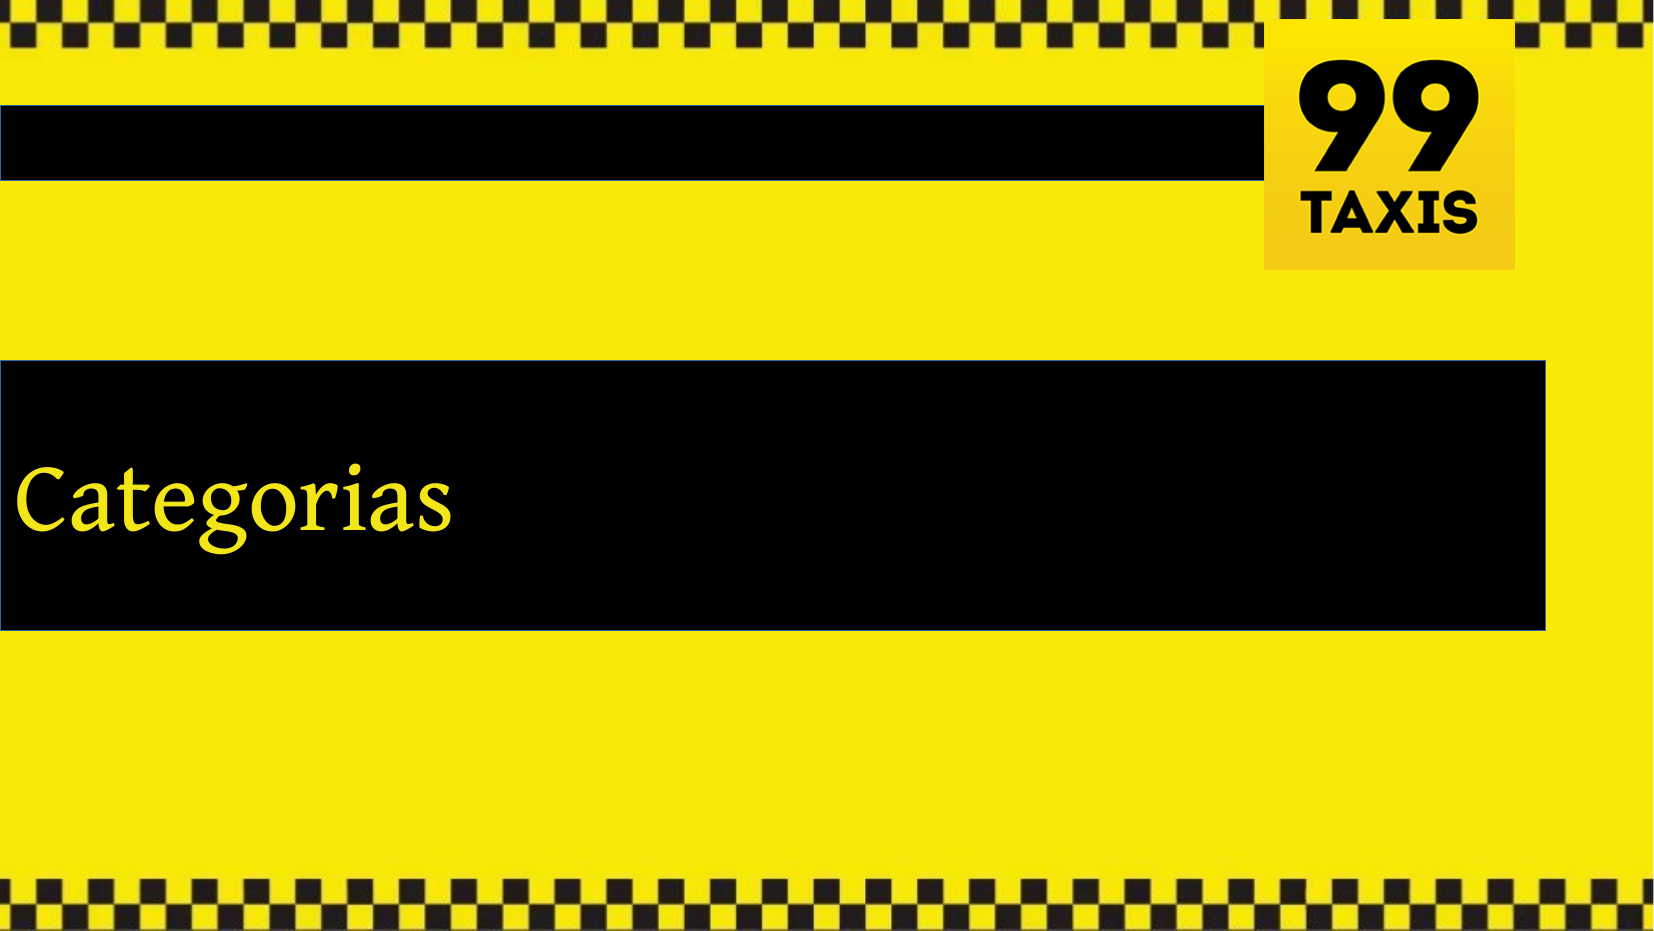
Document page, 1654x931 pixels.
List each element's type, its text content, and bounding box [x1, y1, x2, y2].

text_box [0, 360, 1546, 631]
picture [0, 0, 1654, 931]
text_box [0, 105, 1264, 181]
text_box Categorias [0, 435, 1111, 566]
